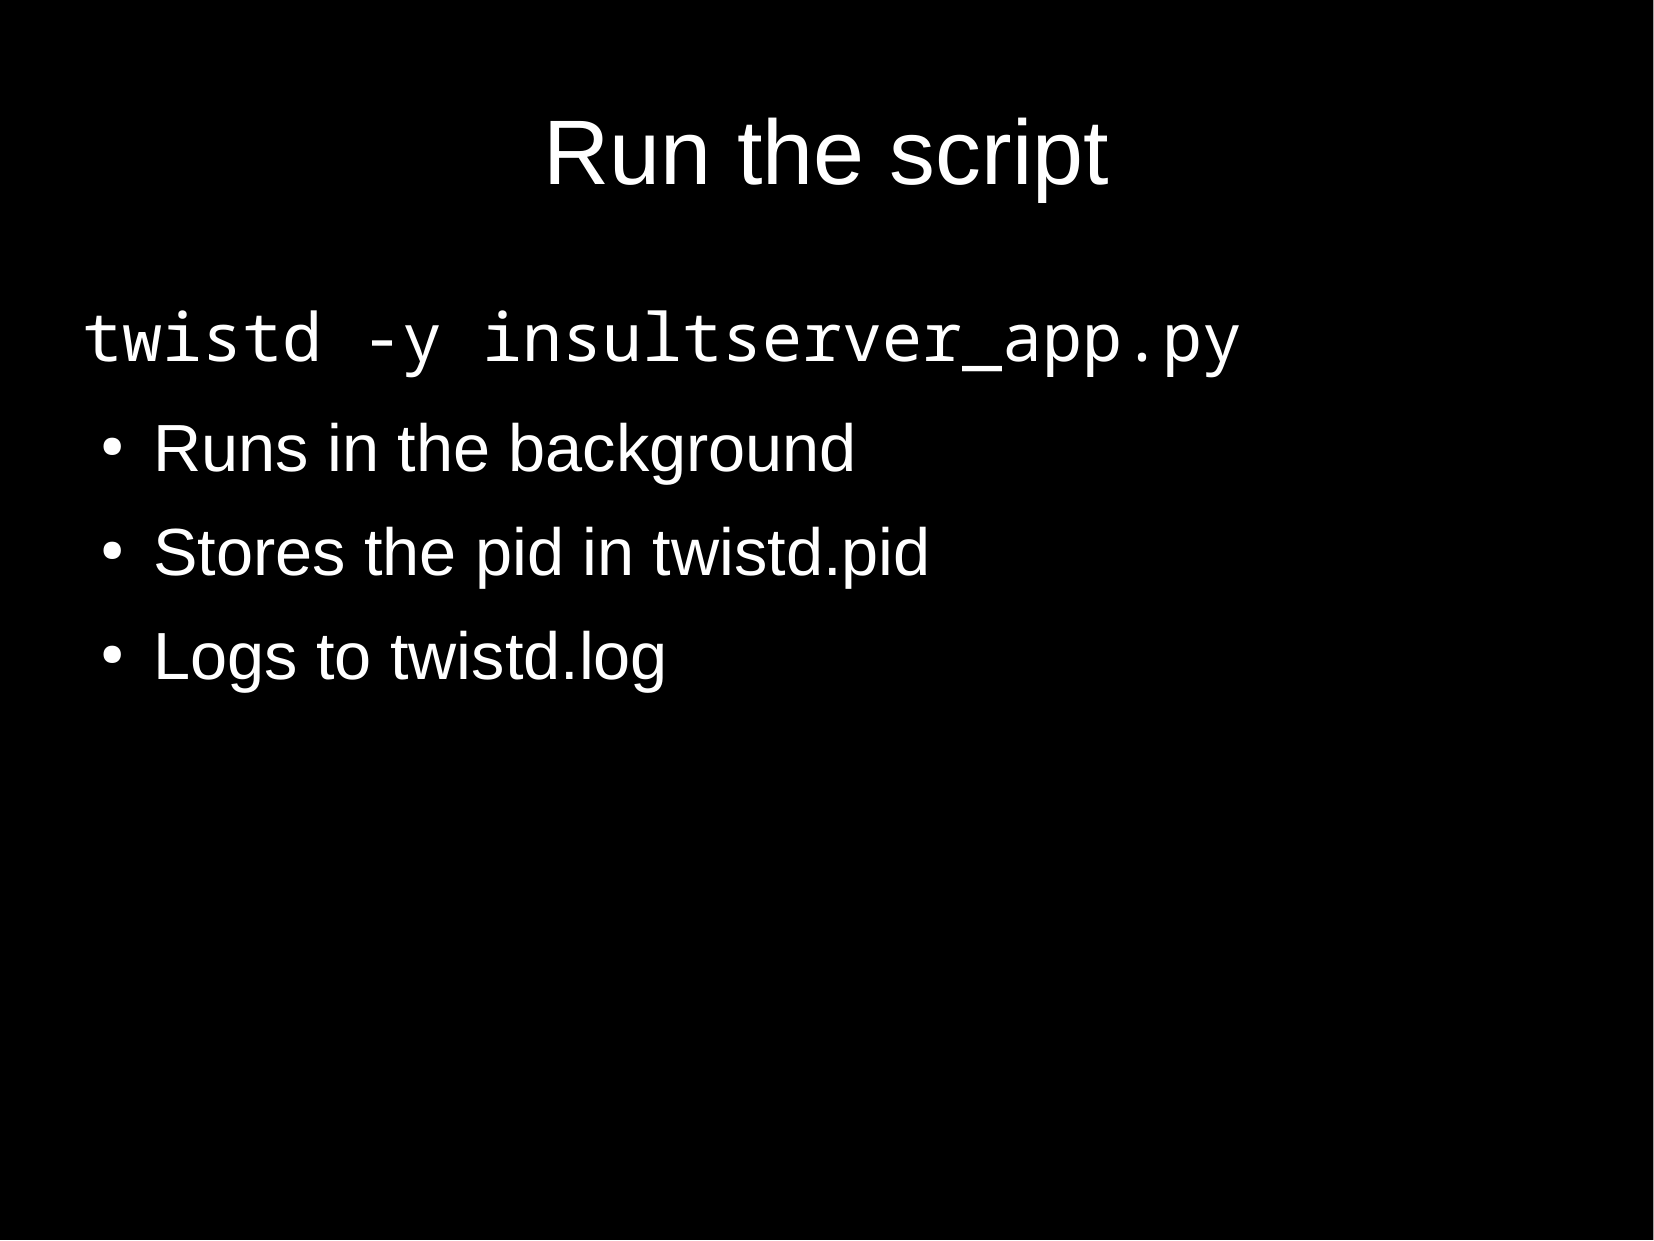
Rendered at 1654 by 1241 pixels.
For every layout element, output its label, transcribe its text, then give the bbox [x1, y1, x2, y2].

list twistd -y insultserver_app.py Runs in the background Stores the pid in twistd.pid Logs to twistd.log [82, 290, 1571, 1094]
title Run the script [82, 56, 1571, 250]
